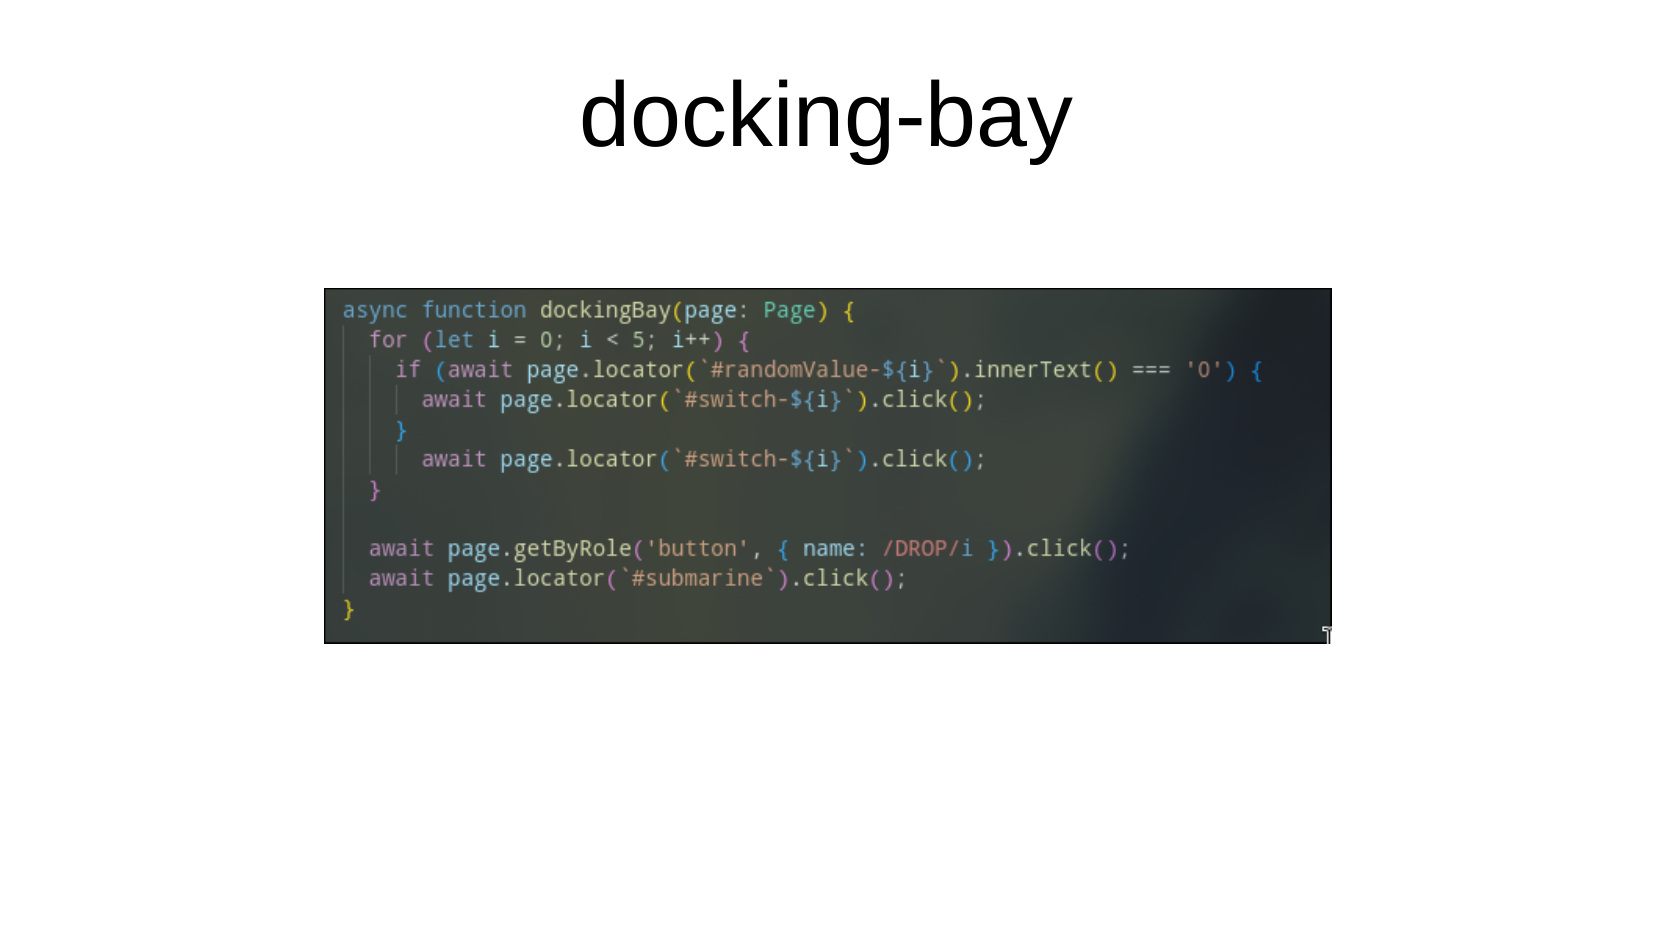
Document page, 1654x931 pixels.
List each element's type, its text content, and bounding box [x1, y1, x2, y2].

title docking-bay [82, 37, 1571, 193]
picture [324, 288, 1332, 644]
